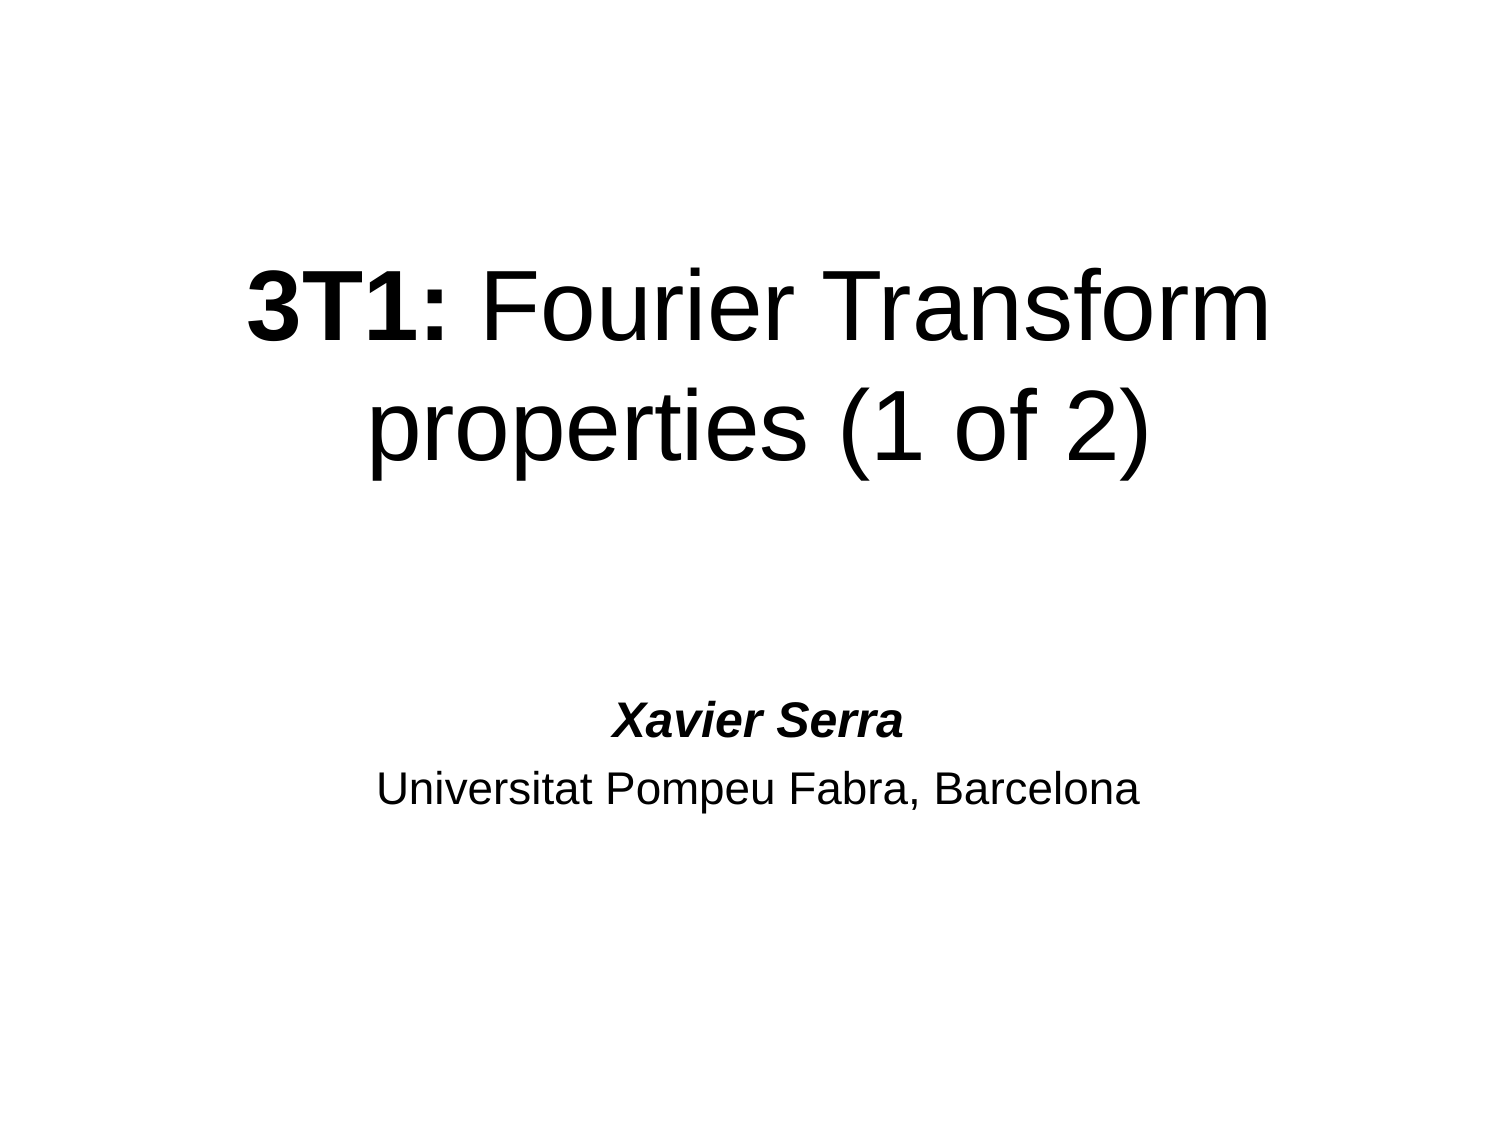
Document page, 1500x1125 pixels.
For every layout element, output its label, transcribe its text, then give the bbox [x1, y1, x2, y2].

title 3T1: Fourier Transform properties (1 of 2) [51, 90, 1432, 631]
text_box Xavier Serra Universitat Pompeu Fabra, Barcelona [302, 684, 1215, 928]
